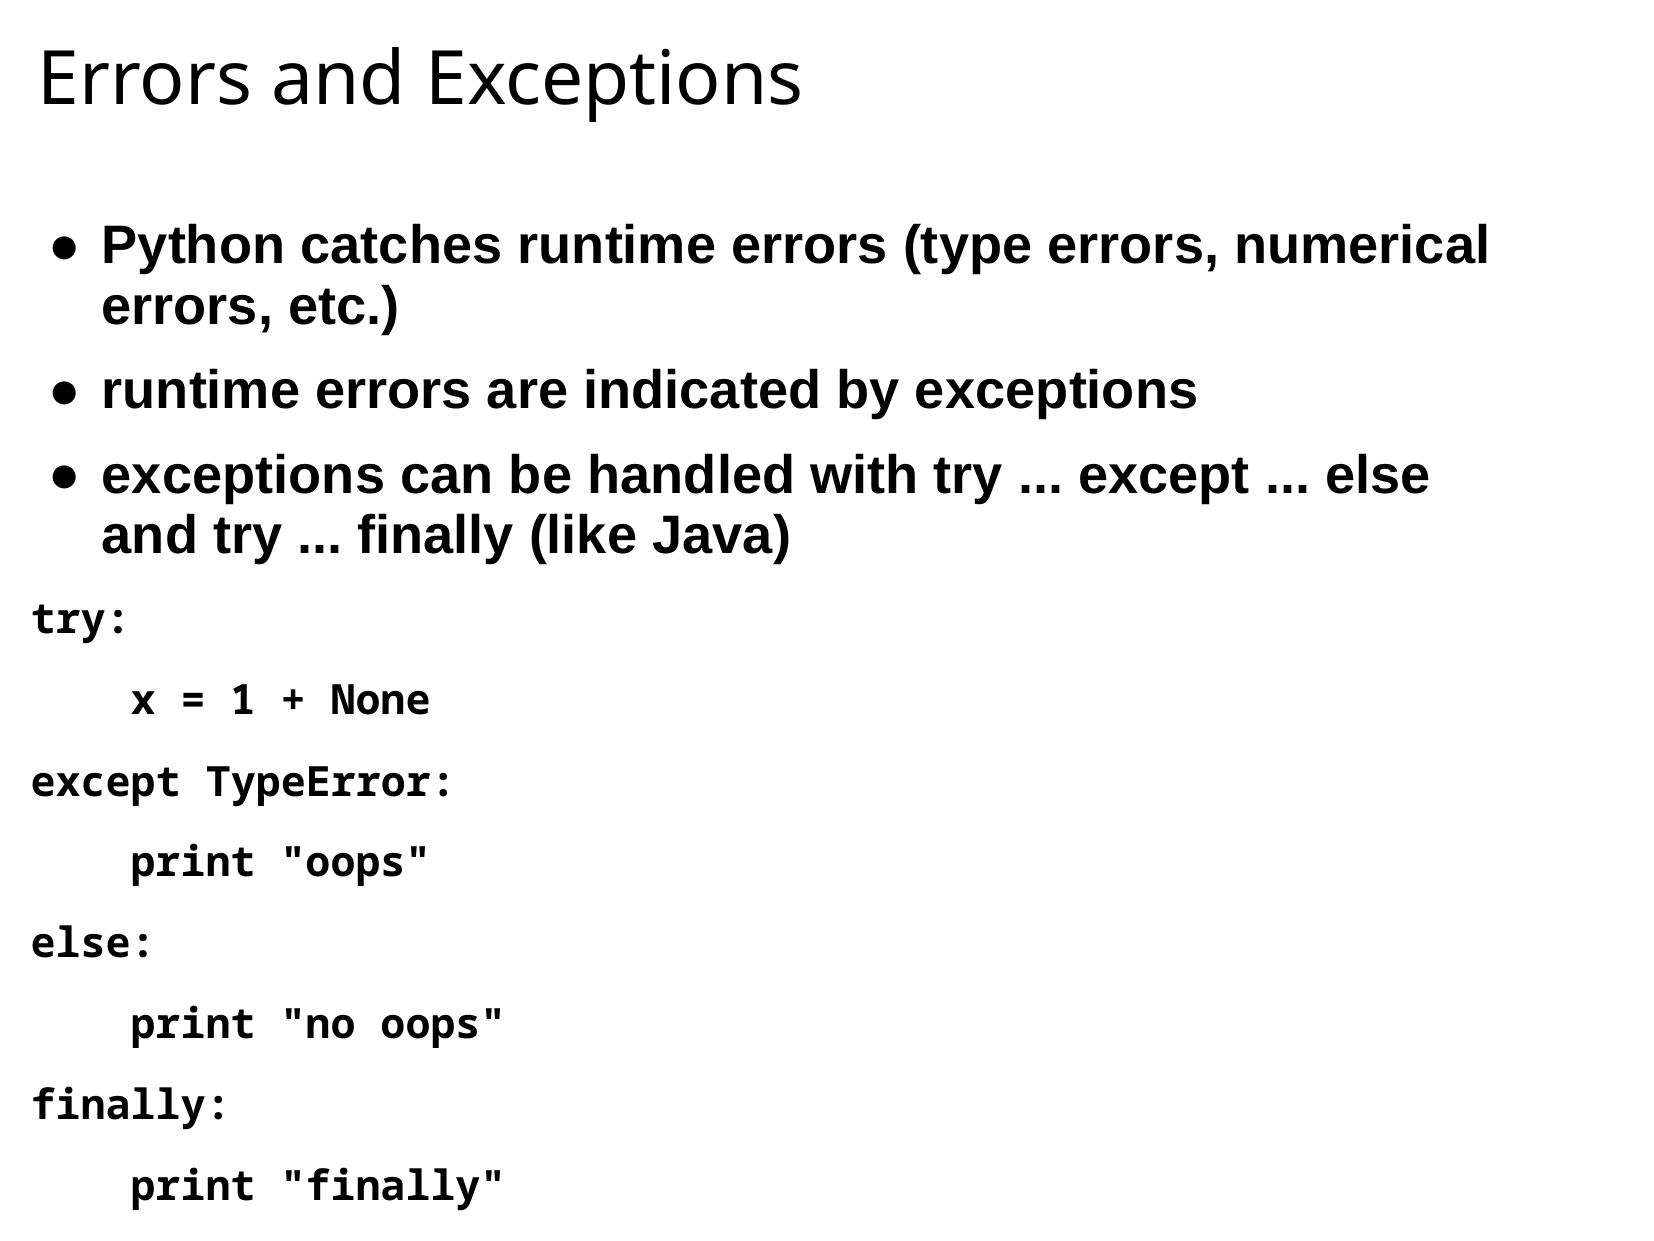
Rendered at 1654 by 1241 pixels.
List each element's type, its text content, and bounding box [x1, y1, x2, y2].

title Errors and Exceptions [37, 7, 1613, 143]
list Python catches runtime errors (type errors, numerical errors, etc.) runtime errors are indicated by exceptions exceptions can be handled with try ... except ... else and try ... finally (like Java) try: x = 1 + None except TypeError: print "oops" else: print "no oops" finally: print "finally" [30, 194, 1654, 1233]
